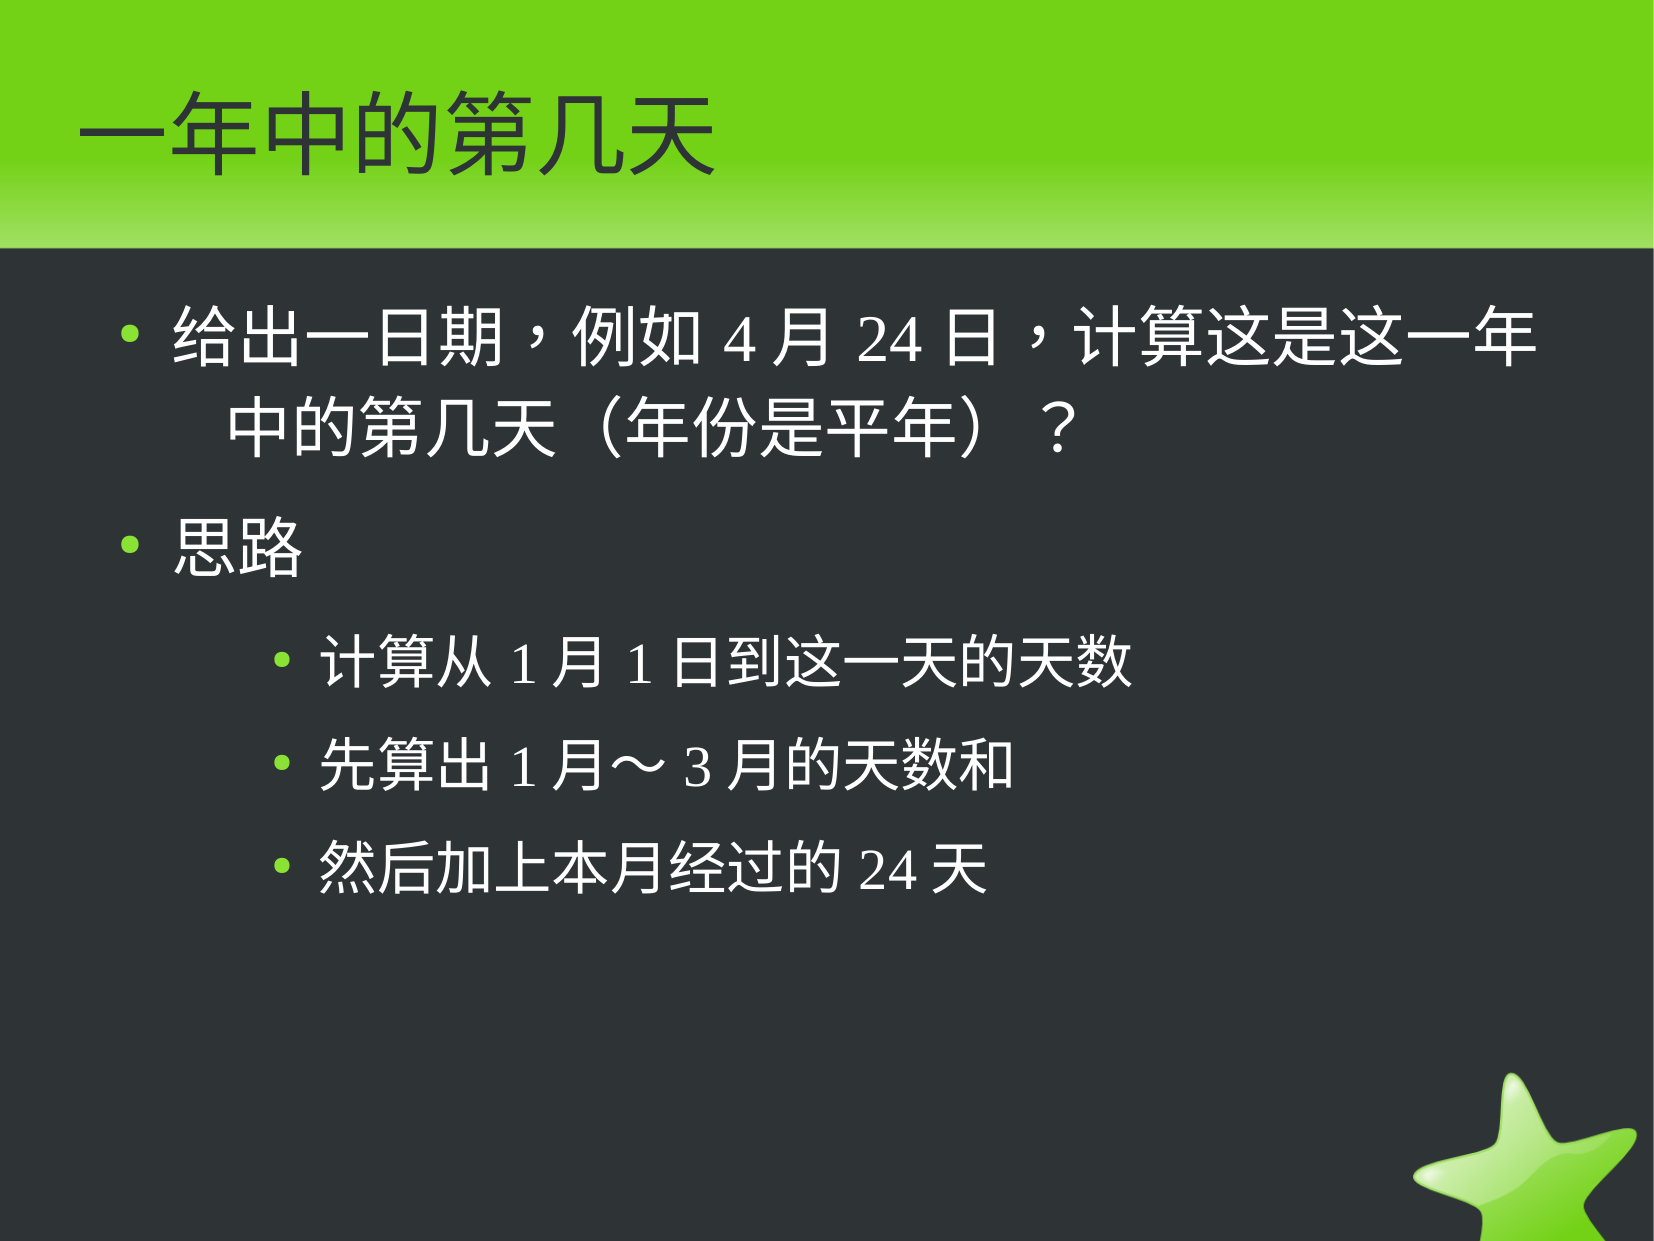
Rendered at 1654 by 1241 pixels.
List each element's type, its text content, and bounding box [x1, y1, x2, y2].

title 一年中的第几天 [76, 29, 1565, 237]
picture [0, 0, 1654, 1241]
list 给出一日期，例如4月24日，计算这是这一年中的第几天（年份是平年）？ 思路 计算从1月1日到这一天的天数 先算出1月～3月的天数和 然后加上本月经过的24天 [82, 290, 1571, 1109]
